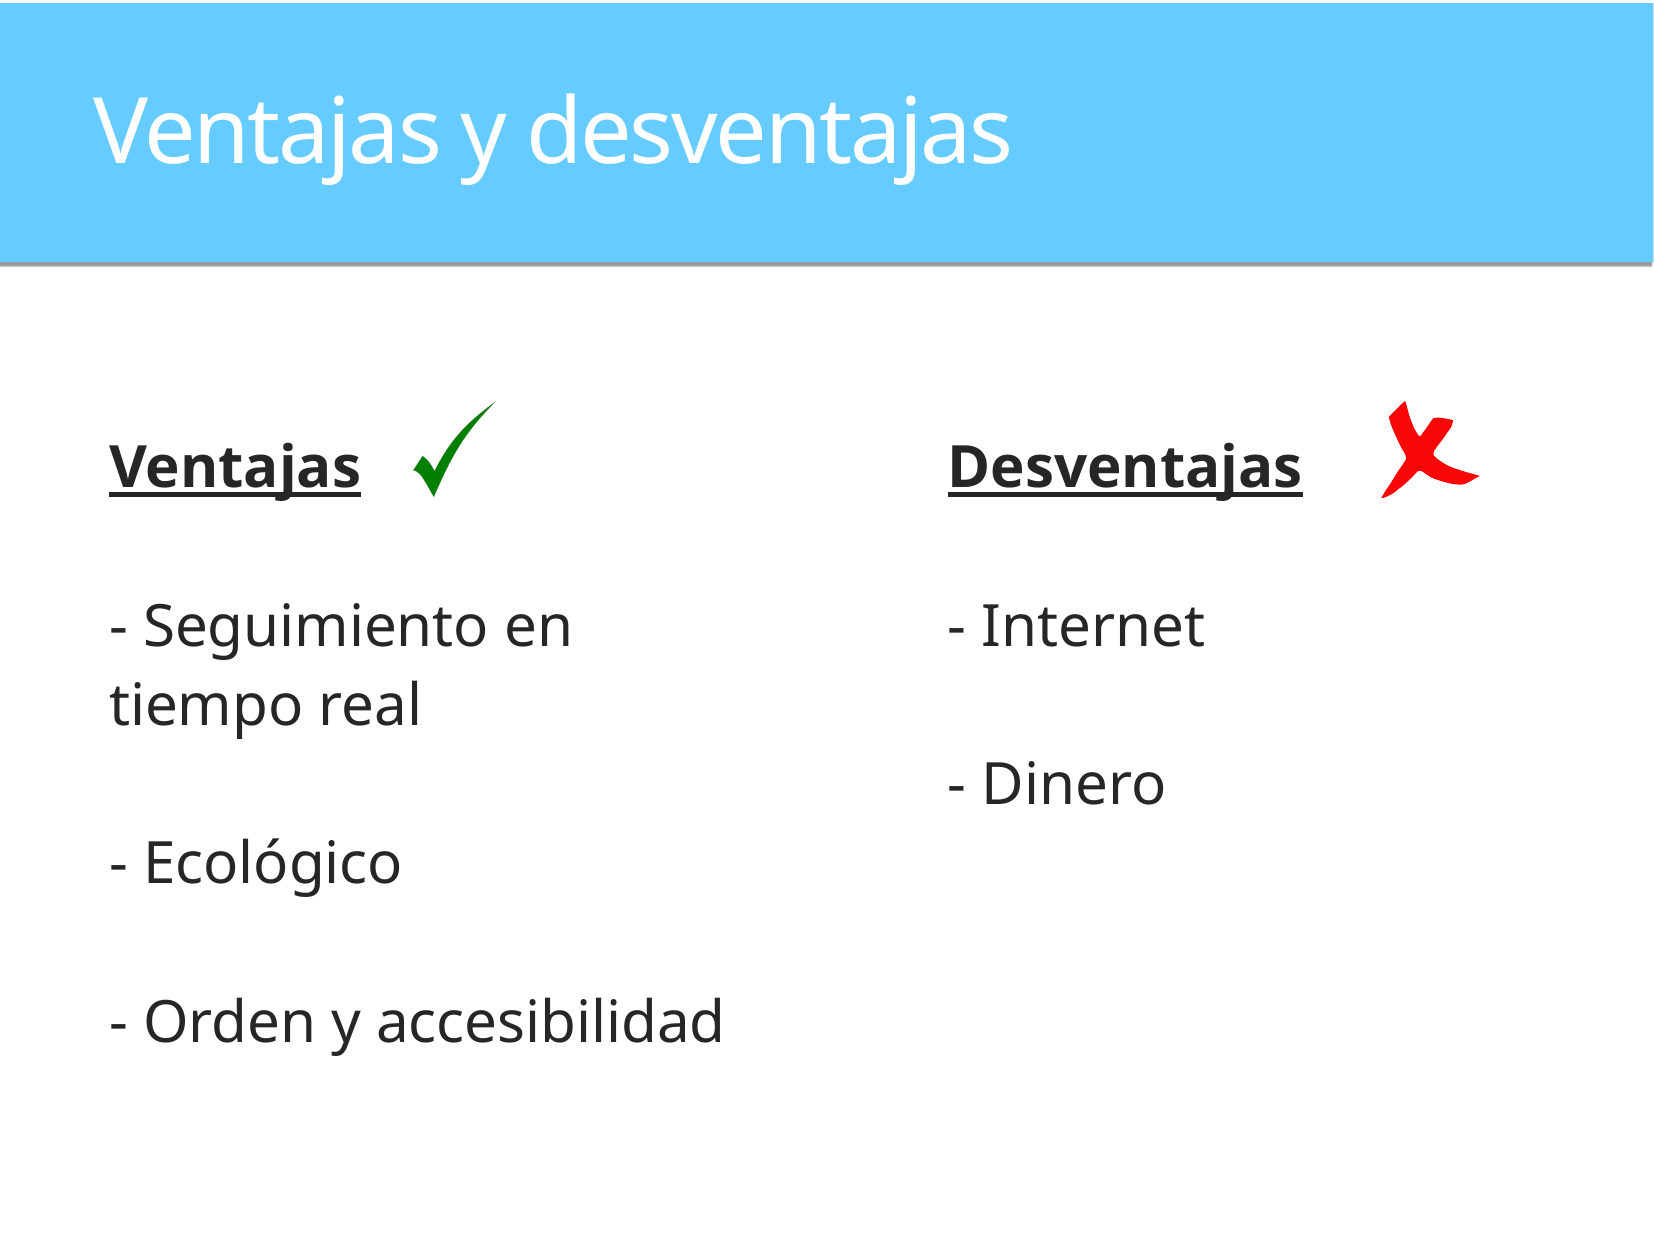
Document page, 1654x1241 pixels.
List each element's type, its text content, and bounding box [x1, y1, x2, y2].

picture [413, 401, 496, 497]
text_box [0, 3, 1654, 263]
title Ventajas y desventajas [78, 26, 1571, 233]
text_box Desventajas - Internet - Dinero [933, 418, 1512, 1111]
picture [1381, 401, 1480, 498]
text_box Ventajas - Seguimiento en tiempo real - Ecológico - Orden y accesibilidad [94, 418, 792, 1111]
